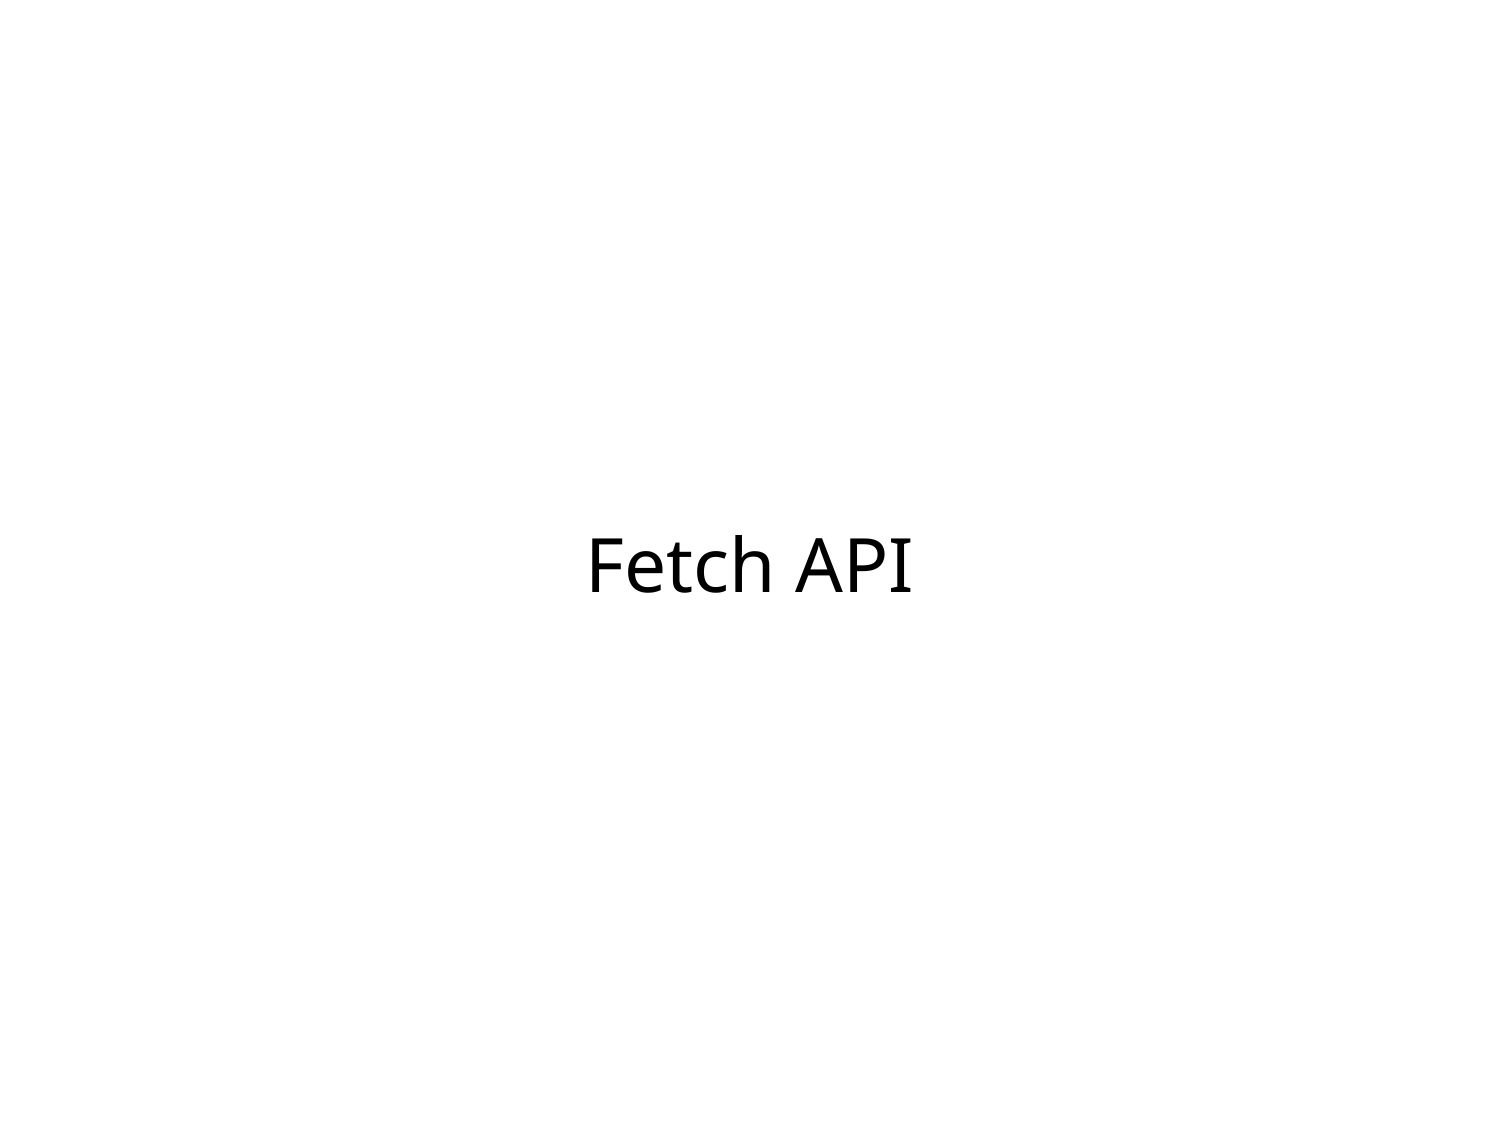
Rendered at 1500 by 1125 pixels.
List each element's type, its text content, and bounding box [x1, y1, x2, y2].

title Fetch API [51, 470, 1449, 655]
